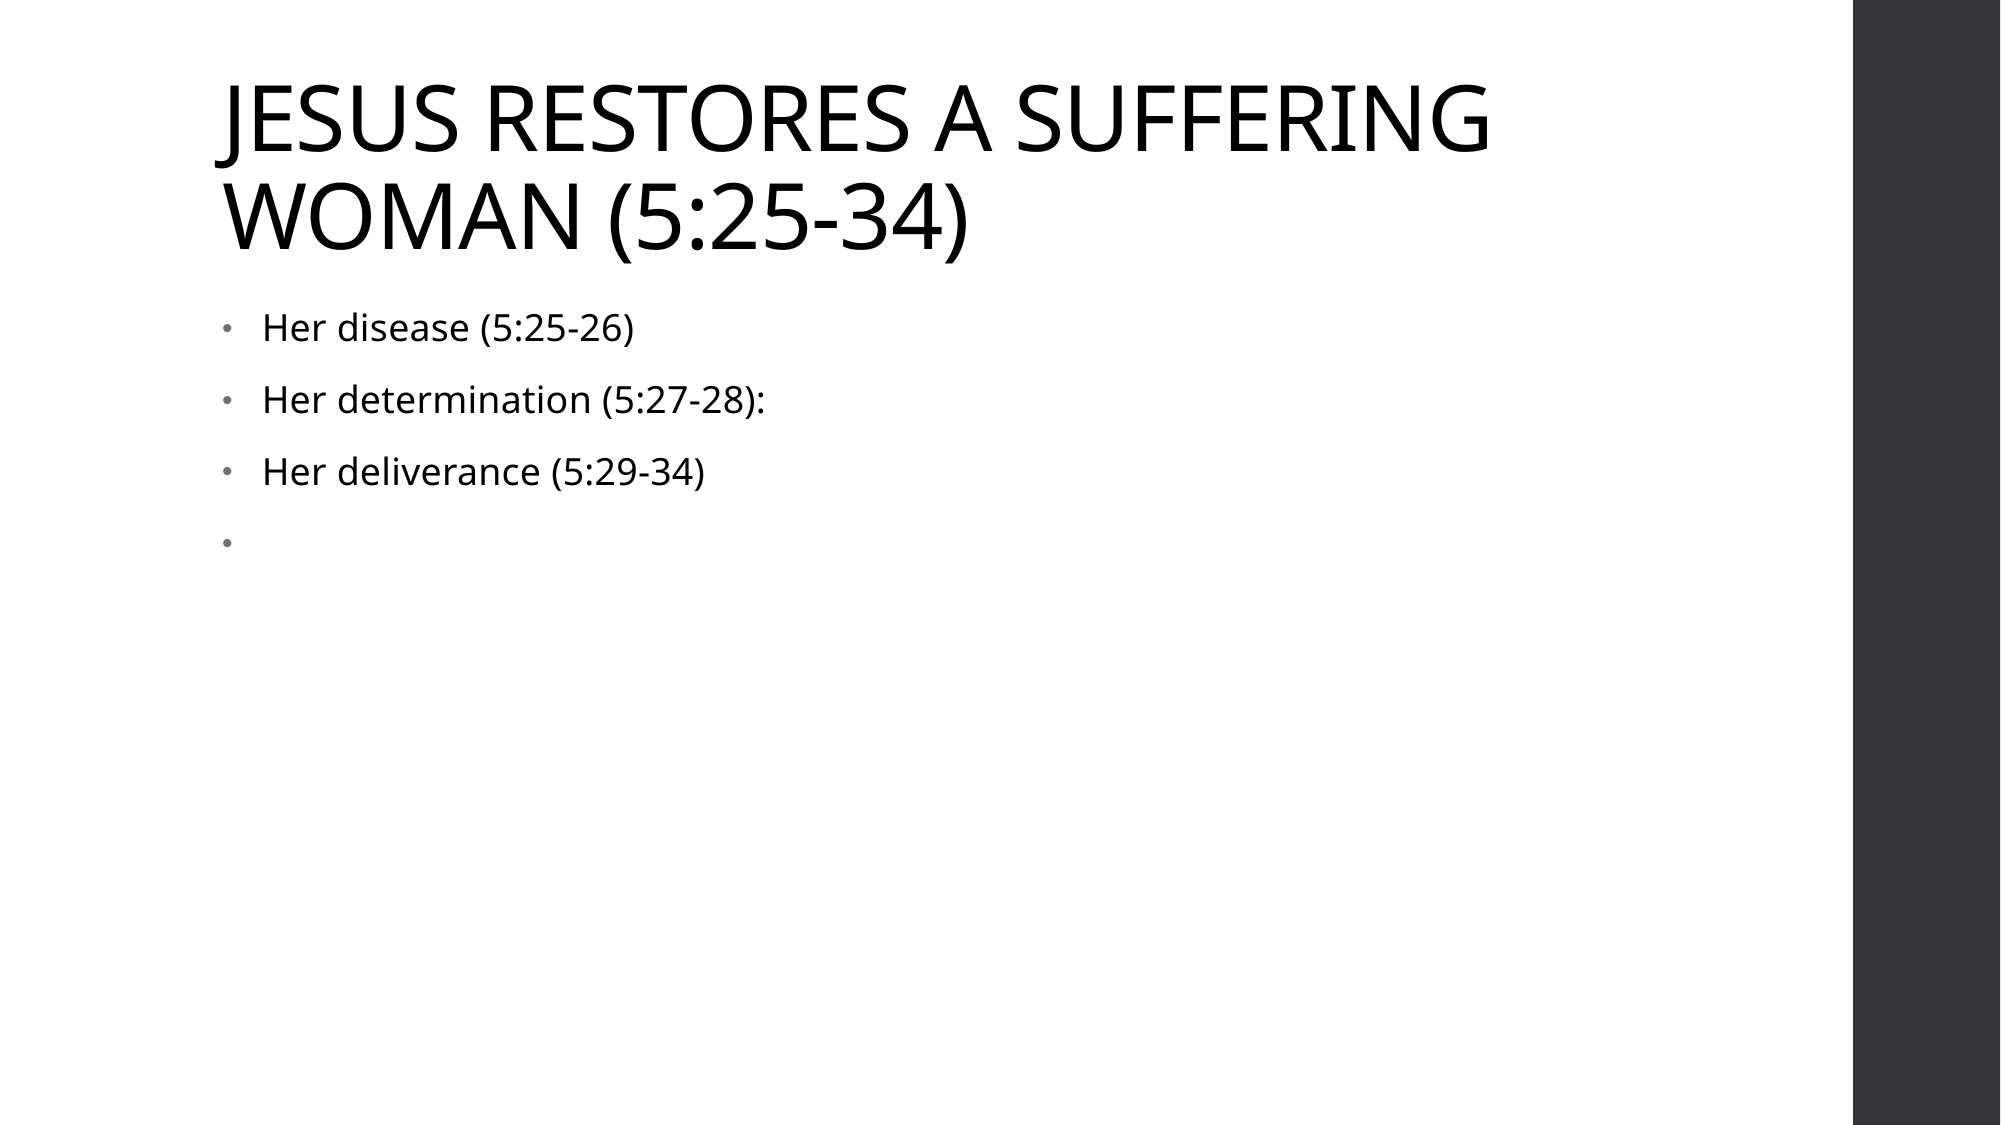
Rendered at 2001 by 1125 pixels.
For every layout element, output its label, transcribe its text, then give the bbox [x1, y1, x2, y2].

title JESUS RESTORES A SUFFERING WOMAN (5:25-34) [206, 60, 1797, 278]
list Her disease (5:25-26) Her determination (5:27-28): Her deliverance (5:29-34) [206, 299, 1617, 1014]
